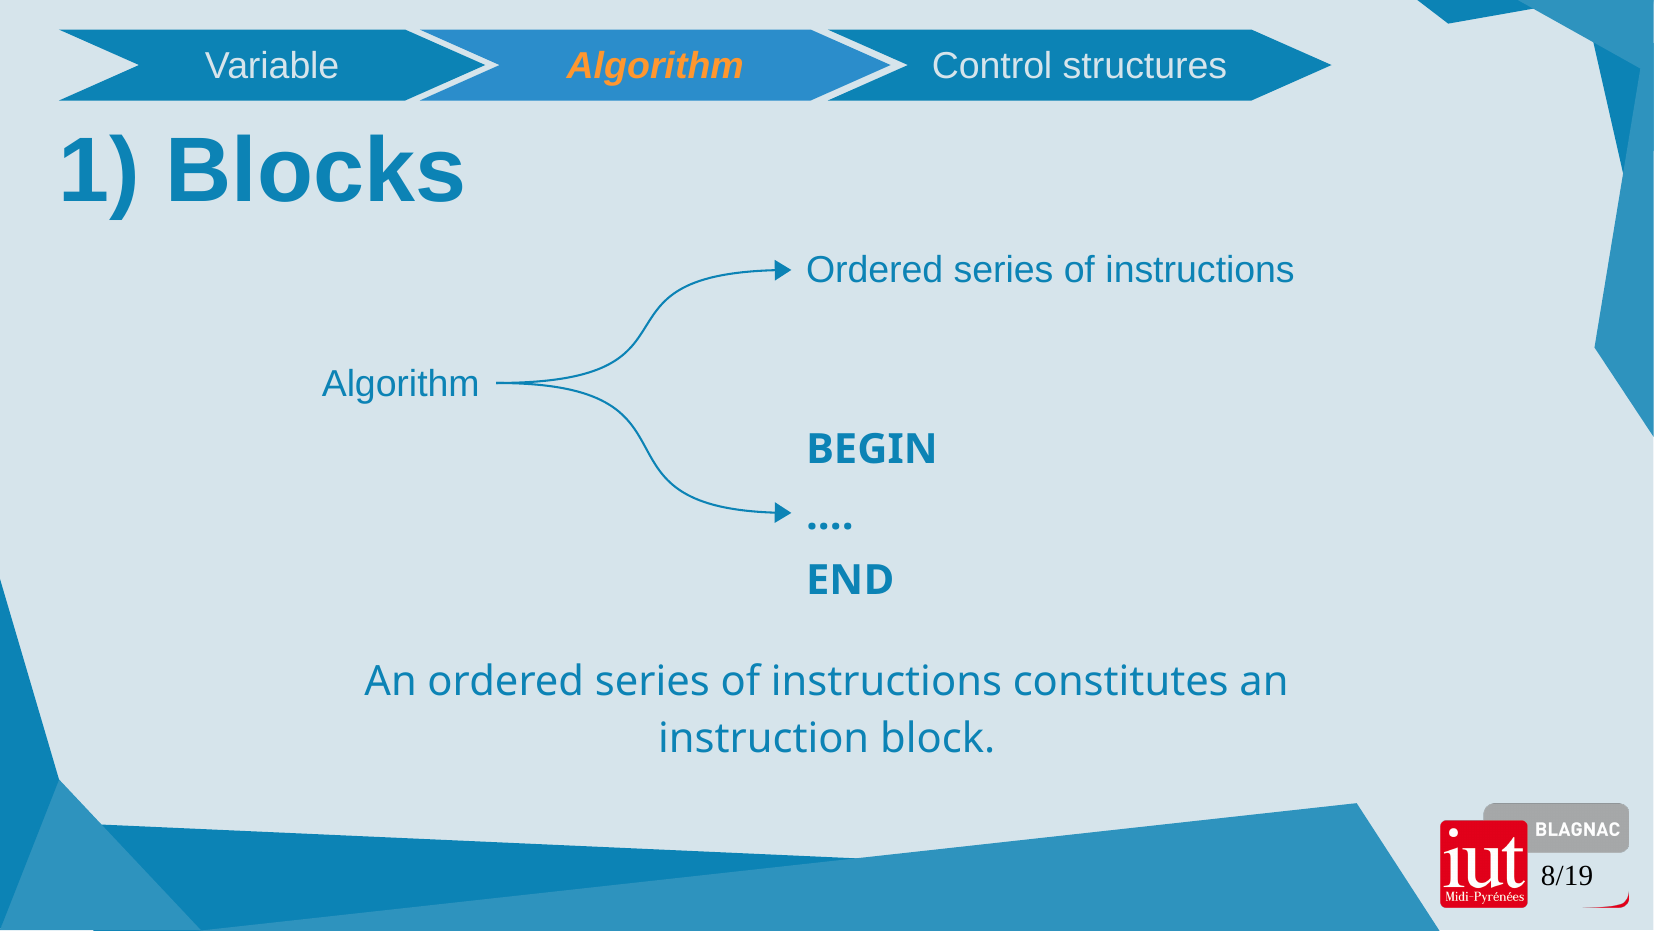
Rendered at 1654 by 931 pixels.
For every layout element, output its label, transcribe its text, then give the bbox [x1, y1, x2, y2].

text_box Control structures [827, 29, 1332, 101]
text_box Variable [58, 29, 486, 101]
text_box An ordered series of instructions constitutes an instruction block. [283, 643, 1371, 756]
text_box BEGIN .... END [791, 411, 1087, 596]
text_box Ordered series of instructions [791, 241, 1394, 299]
text_box Algorithm [419, 29, 891, 101]
text_box Algorithm [307, 354, 497, 412]
title 1) Blocks [59, 118, 1548, 221]
picture [1440, 803, 1629, 908]
